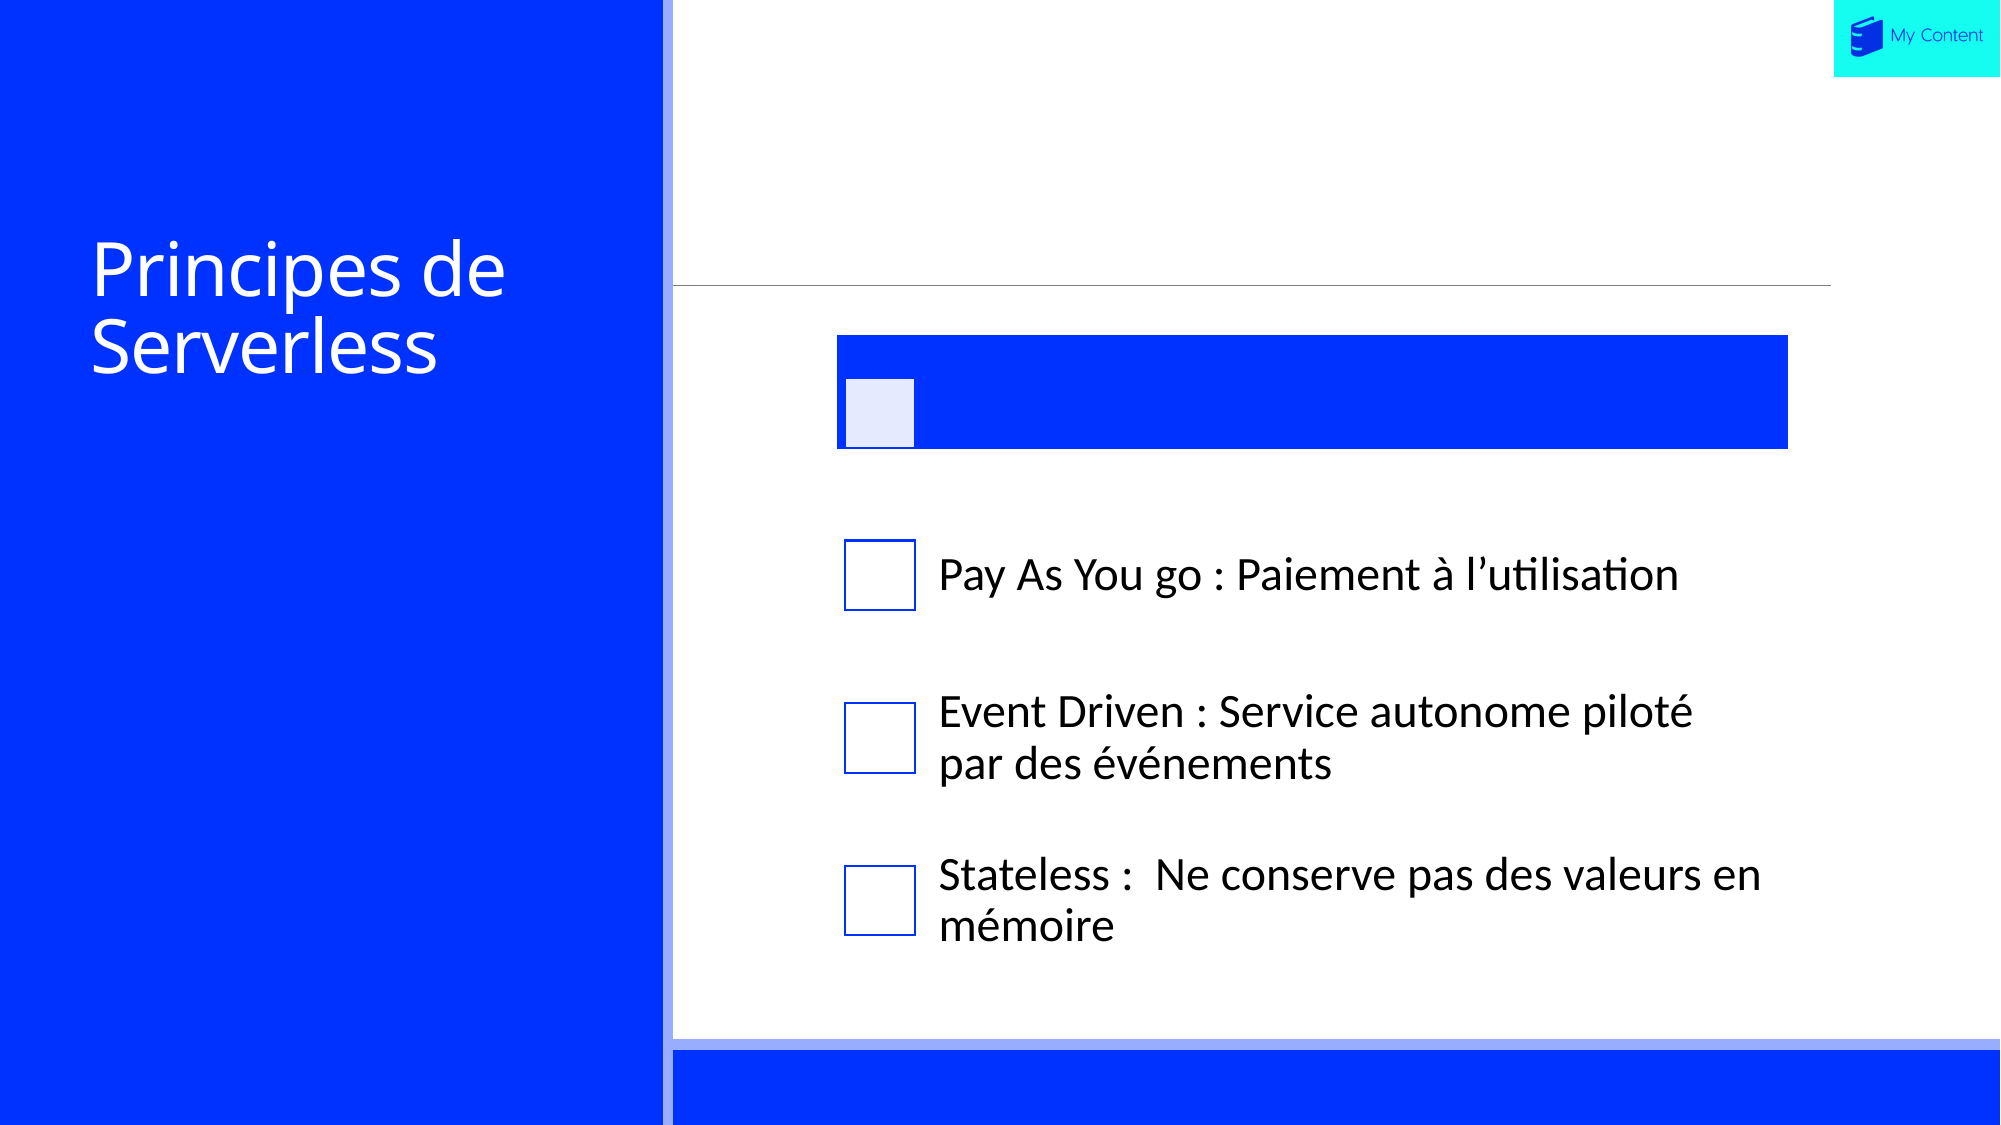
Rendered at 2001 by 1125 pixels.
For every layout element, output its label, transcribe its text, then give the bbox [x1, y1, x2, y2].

title Principes de Serverless [75, 97, 601, 473]
picture [1834, 0, 2000, 77]
text_box Stateless : Ne conserve pas des valeurs en mémoire [911, 819, 1795, 982]
text_box [845, 540, 911, 610]
text_box [845, 703, 911, 773]
text_box [838, 336, 1787, 448]
text_box Pay As You go : Paiement à l’utilisation [911, 494, 1795, 656]
text_box Event Driven : Service autonome piloté par des événements [911, 656, 1795, 819]
text_box [845, 866, 911, 935]
